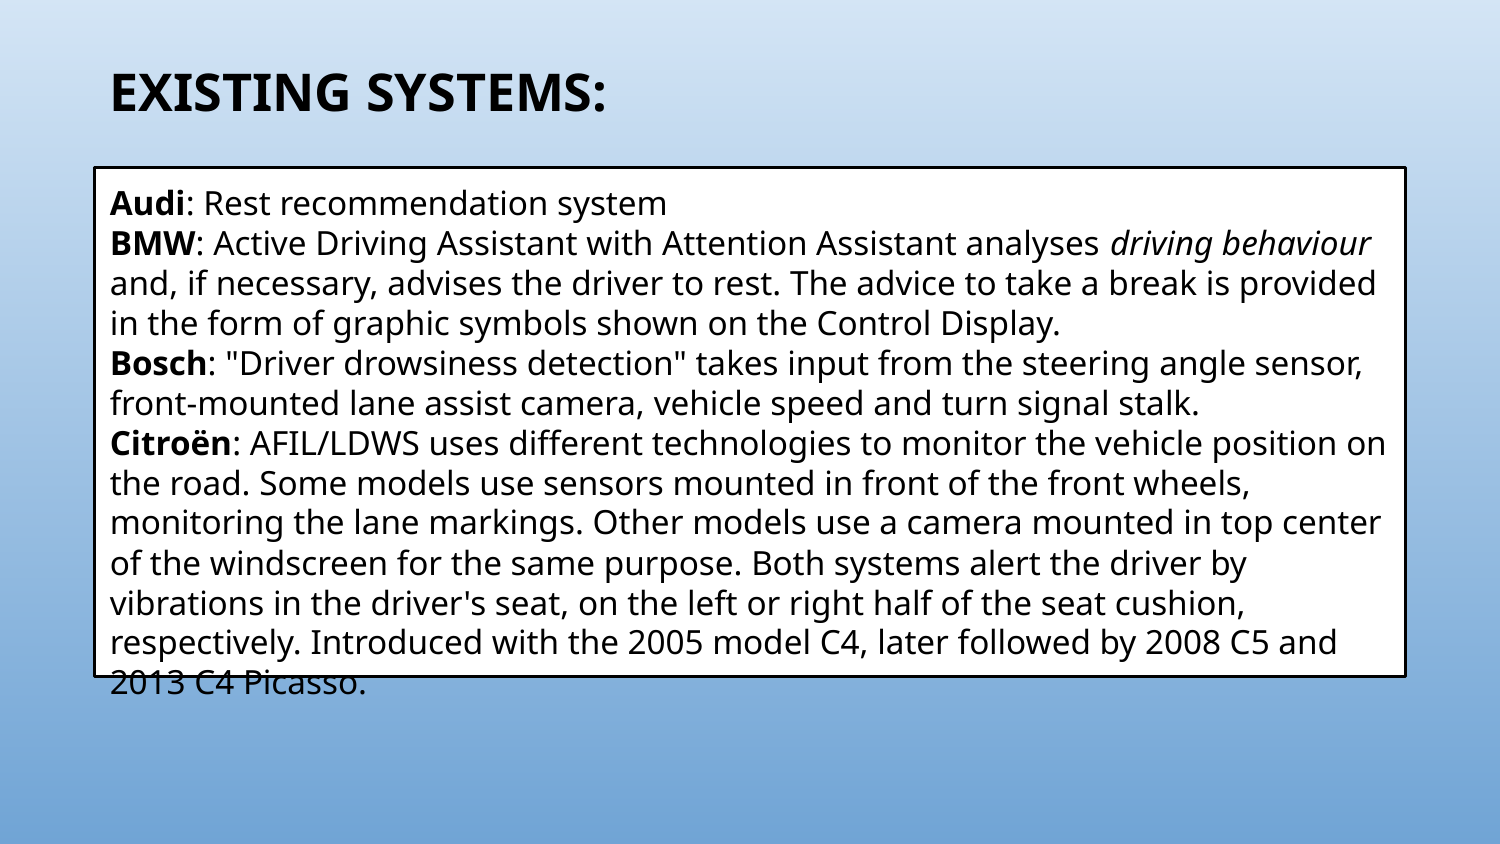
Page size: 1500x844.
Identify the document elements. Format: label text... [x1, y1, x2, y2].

text_box Audi: Rest recommendation system BMW: Active Driving Assistant with Attention Assistant analyses driving behaviour and, if necessary, advises the driver to rest. The advice to take a break is provided in the form of graphic symbols shown on the Control Display. Bosch: "Driver drowsiness detection" takes input from the steering angle sensor, front-mounted lane assist camera, vehicle speed and turn signal stalk. Citroën: AFIL/LDWS uses different technologies to monitor the vehicle position on the road. Some models use sensors mounted in front of the front wheels, monitoring the lane markings. Other models use a camera mounted in top center of the windscreen for the same purpose. Both systems alert the driver by vibrations in the driver's seat, on the left or right half of the seat cushion, respectively. Introduced with the 2005 model C4, later followed by 2008 C5 and 2013 C4 Picasso. [94, 167, 1406, 677]
text_box EXISTING SYSTEMS: [94, 43, 977, 158]
